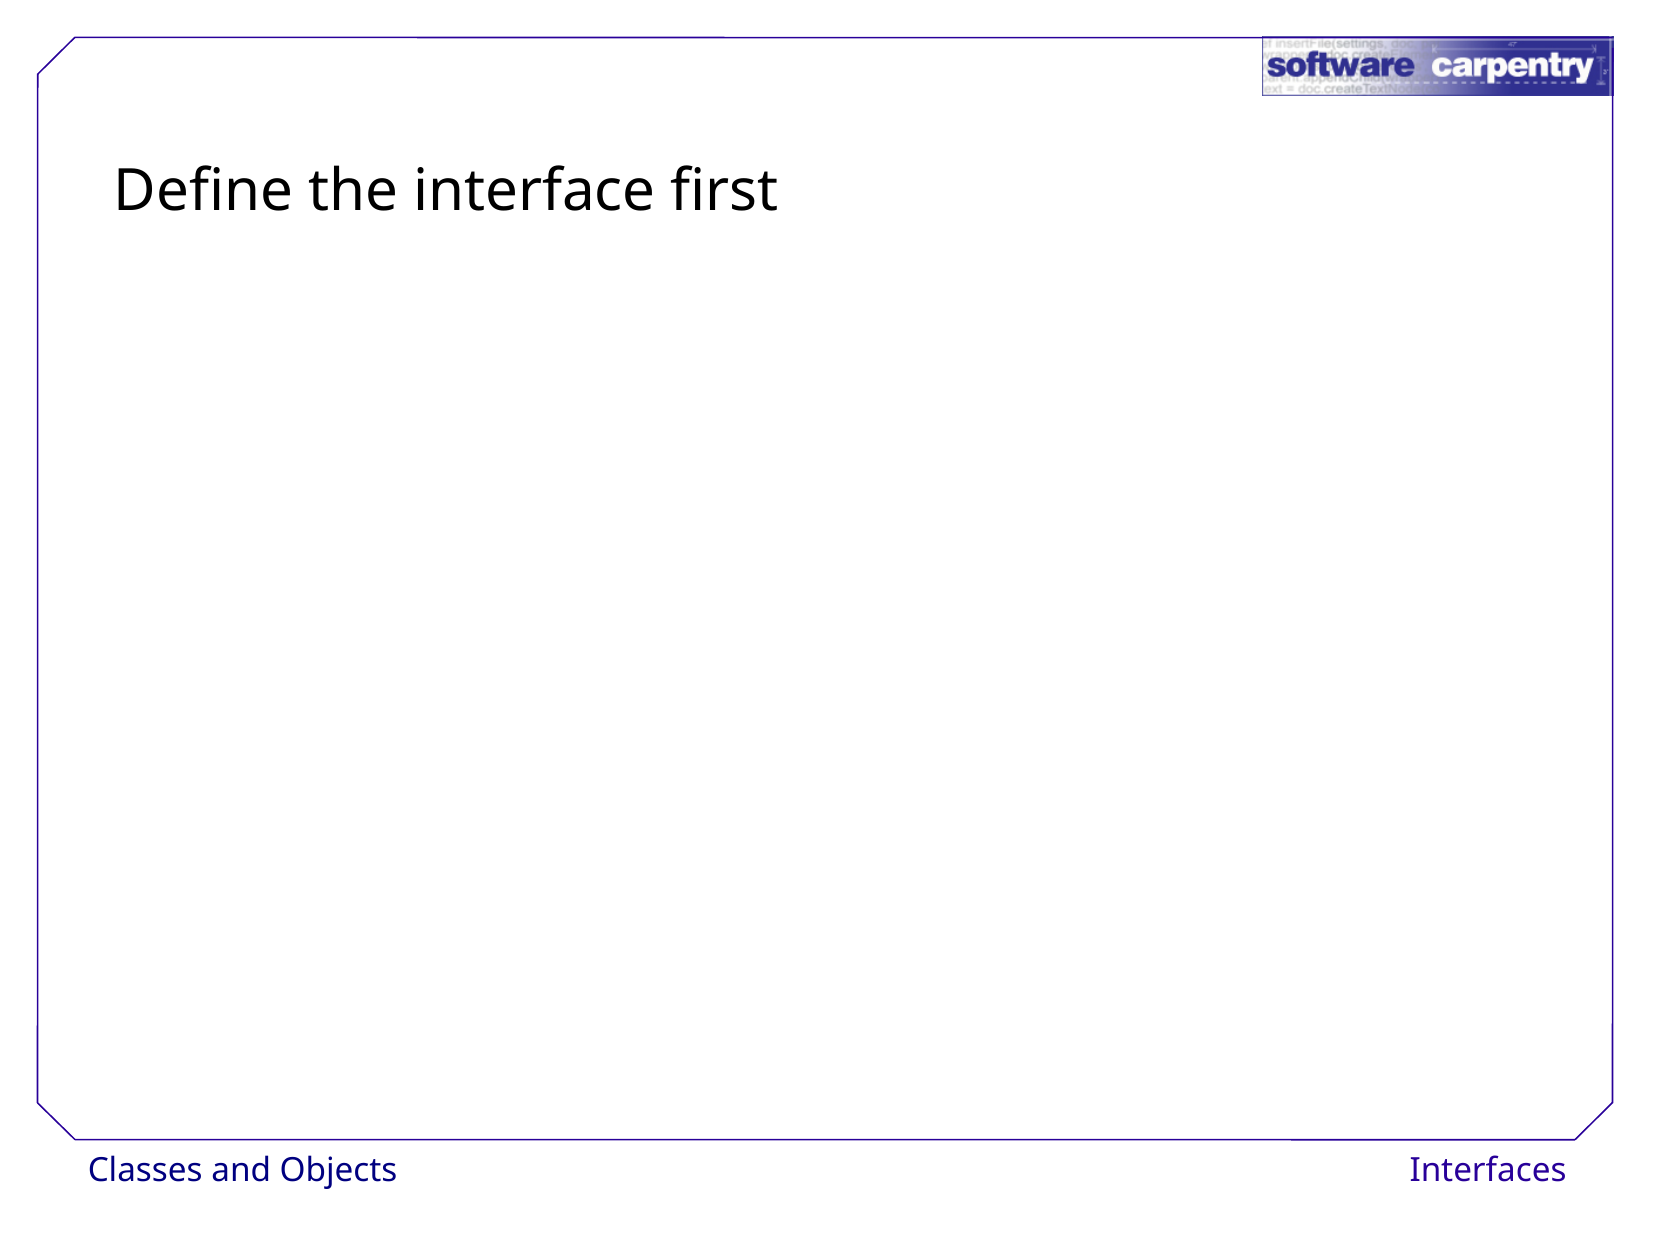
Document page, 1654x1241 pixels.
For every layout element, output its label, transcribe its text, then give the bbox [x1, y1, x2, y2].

text_box Define the interface first [99, 109, 1517, 231]
picture [1262, 36, 1614, 96]
